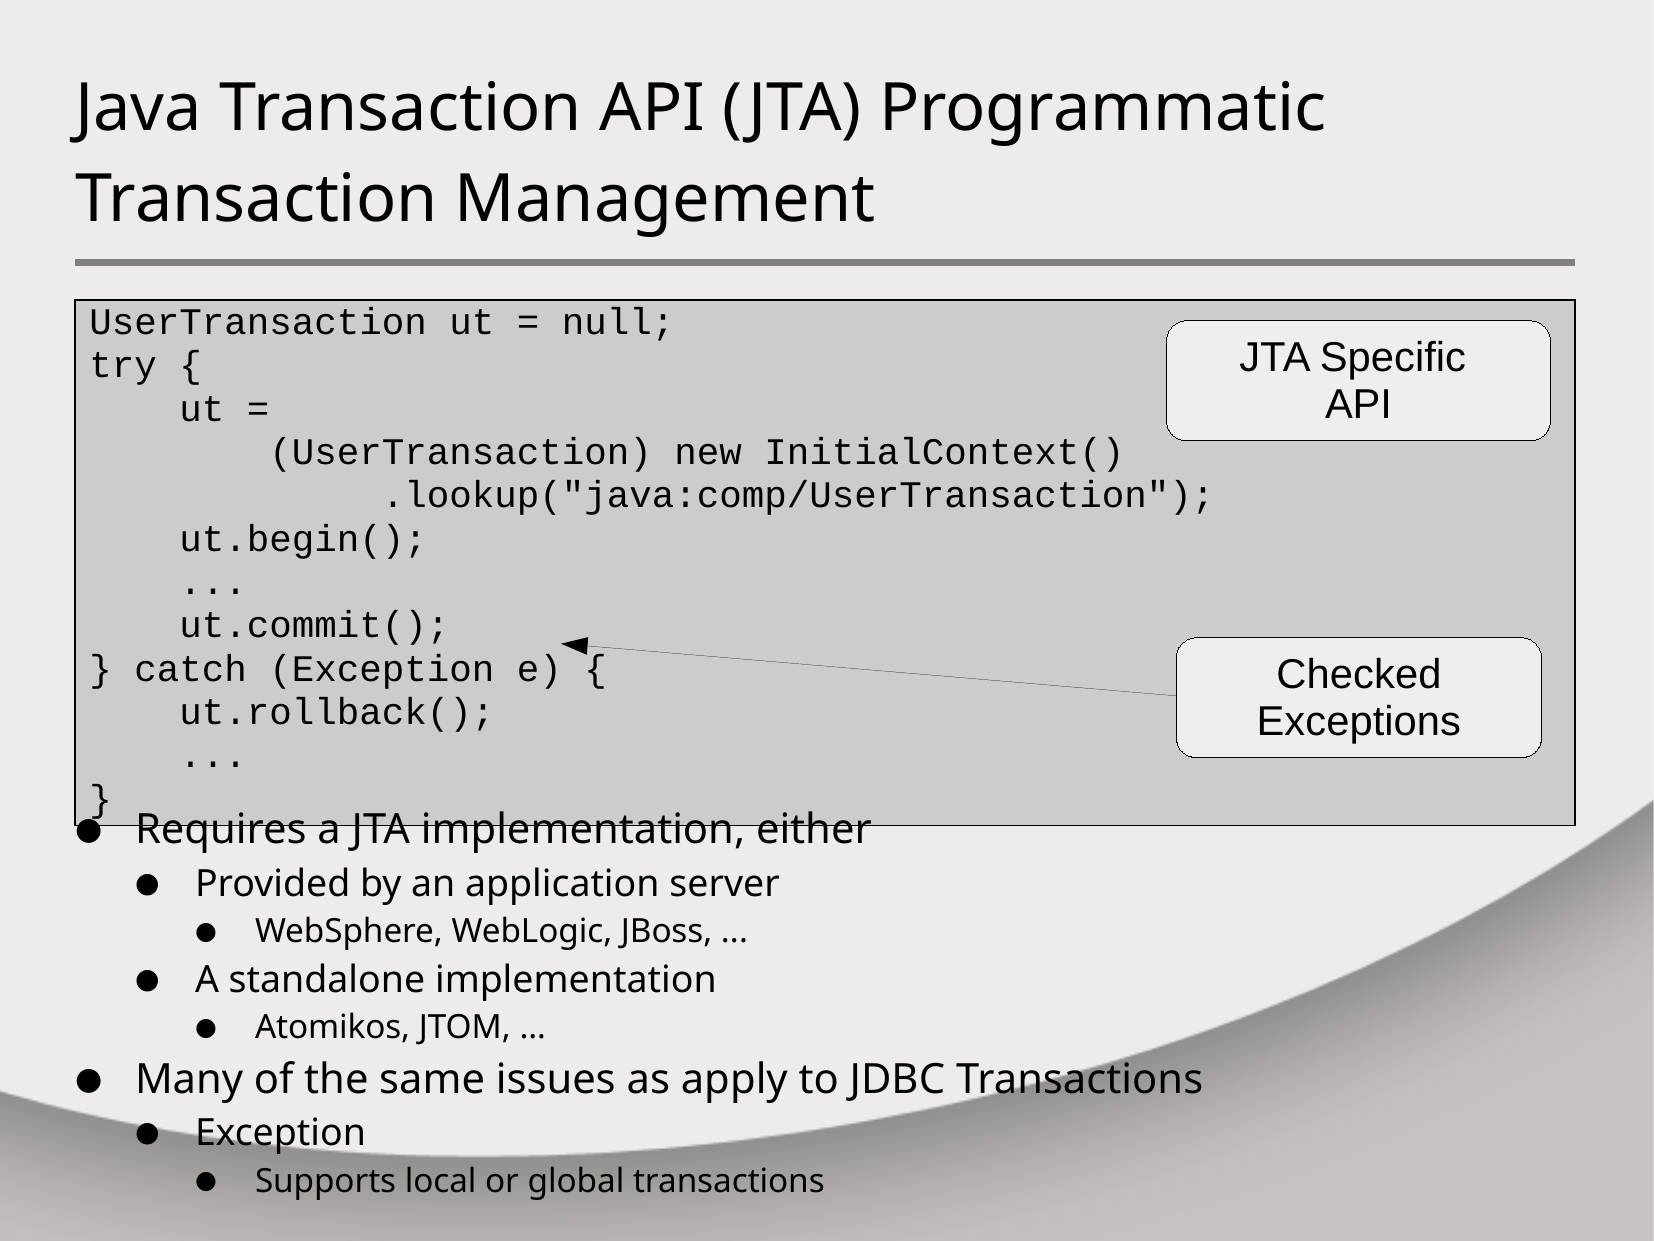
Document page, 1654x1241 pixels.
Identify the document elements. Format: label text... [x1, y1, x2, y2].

text_box Checked Exceptions [1176, 637, 1542, 758]
picture [0, 0, 1654, 1241]
title Java Transaction API (JTA) Programmatic Transaction Management [75, 75, 1576, 226]
list Requires a JTA implementation, either Provided by an application server WebSphere, WebLogic, JBoss, ... A standalone implementation Atomikos, JTOM, … Many of the same issues as apply to JDBC Transactions Exception Supports local or global transactions [75, 300, 1576, 1163]
text_box JTA Specific API [1166, 320, 1551, 441]
